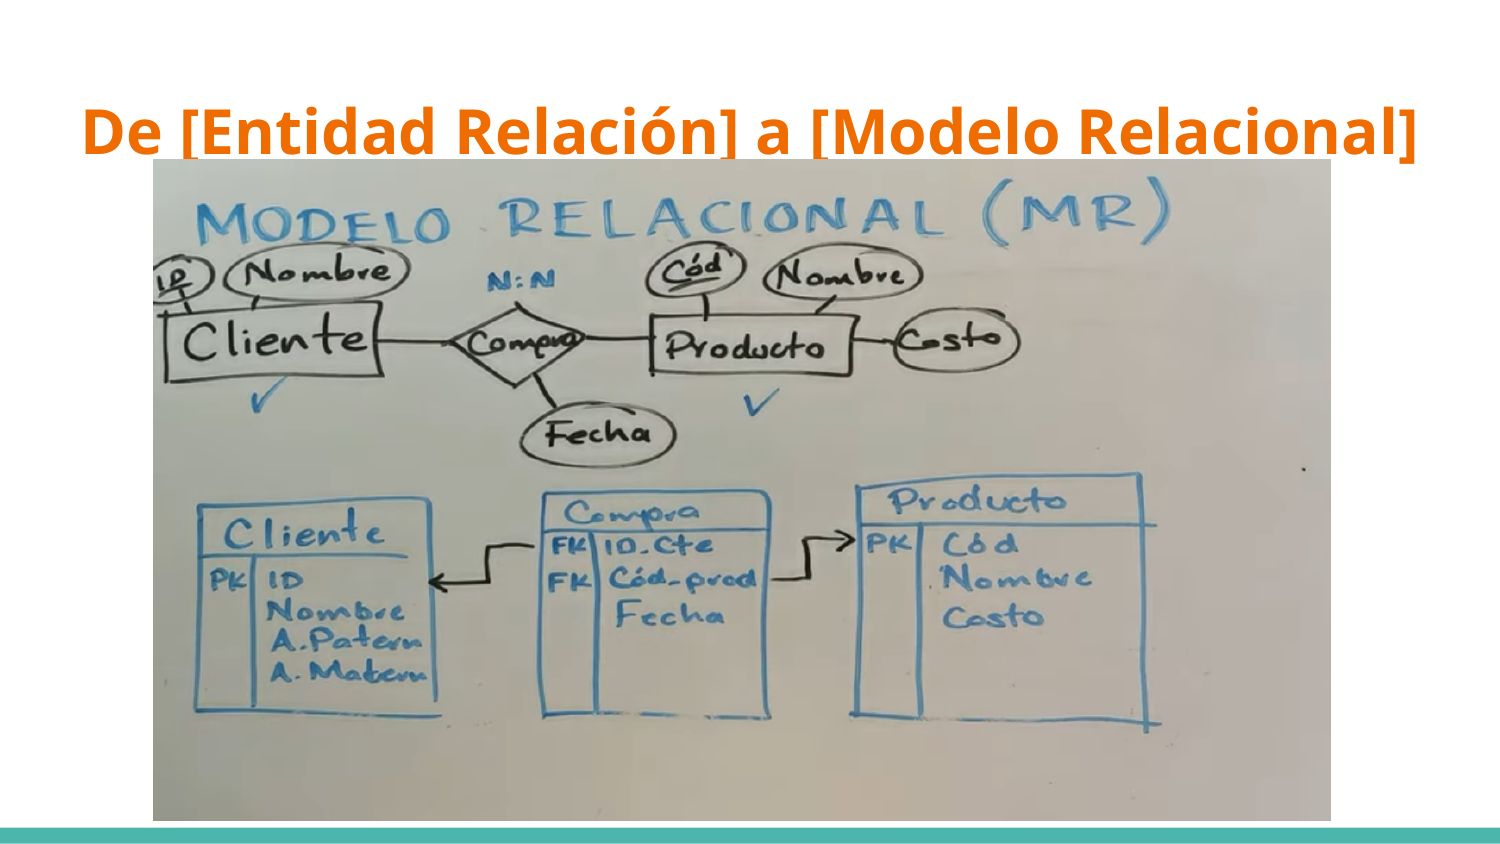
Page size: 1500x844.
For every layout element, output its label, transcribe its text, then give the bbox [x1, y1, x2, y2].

title De [Entidad Relación] a [Modelo Relacional] [51, 72, 1449, 189]
picture [153, 159, 1331, 821]
